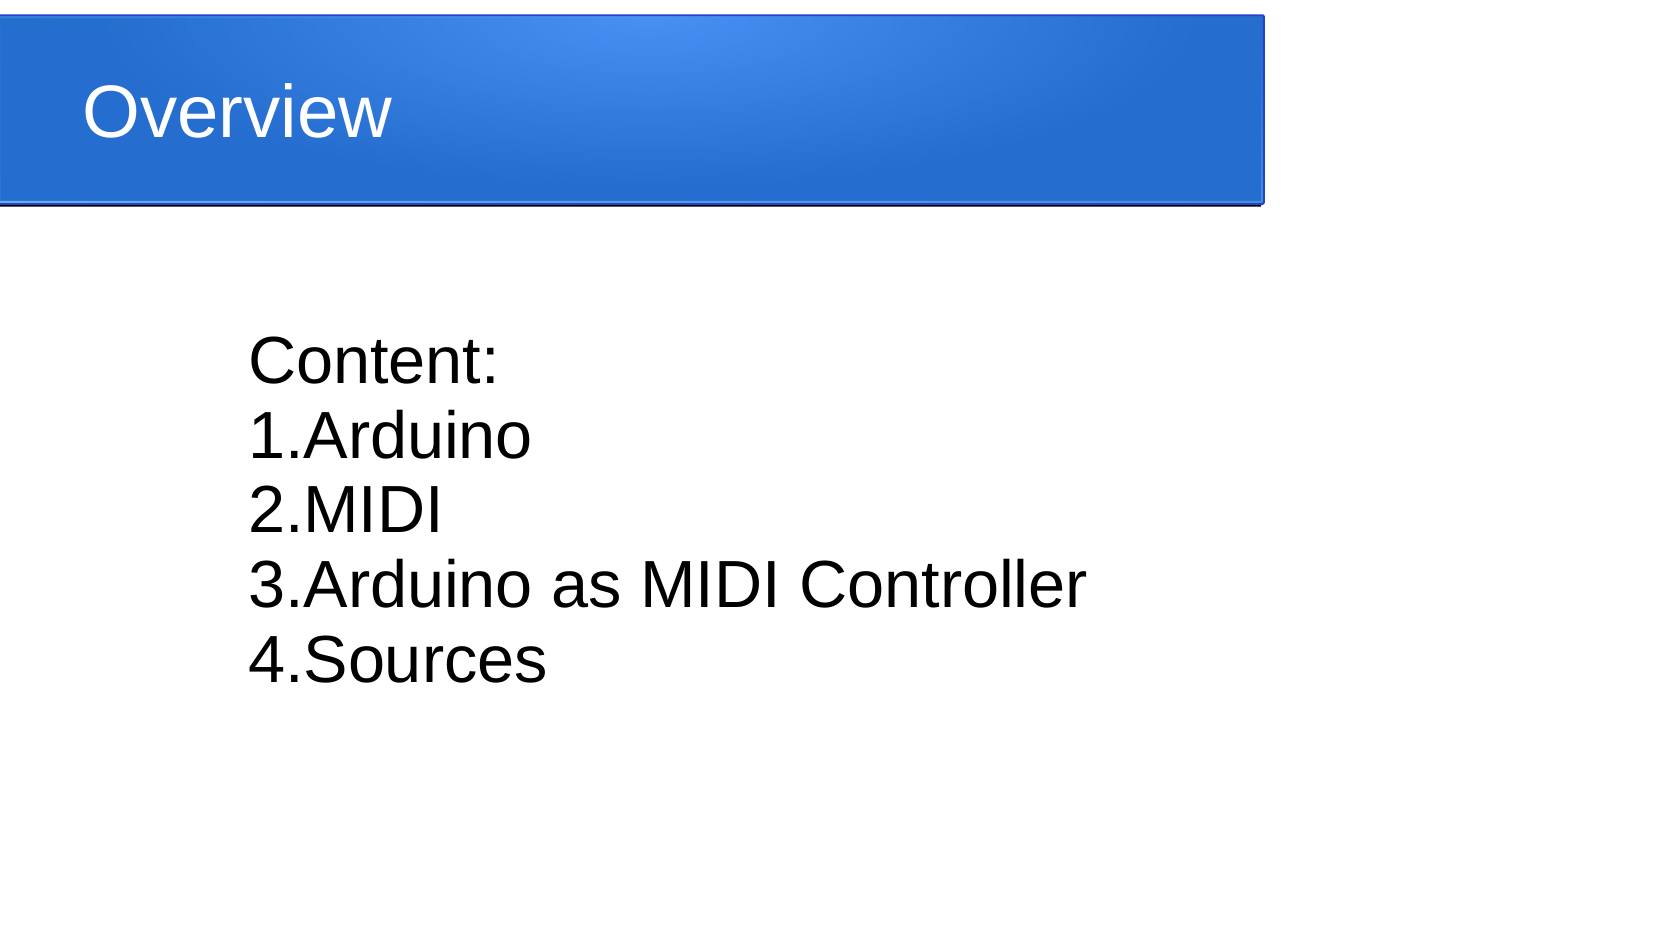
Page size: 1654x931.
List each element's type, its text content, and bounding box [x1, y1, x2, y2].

subtitle Content: Arduino MIDI Arduino as MIDI Controller Sources [248, 240, 1099, 780]
title Overview [82, 35, 1235, 189]
